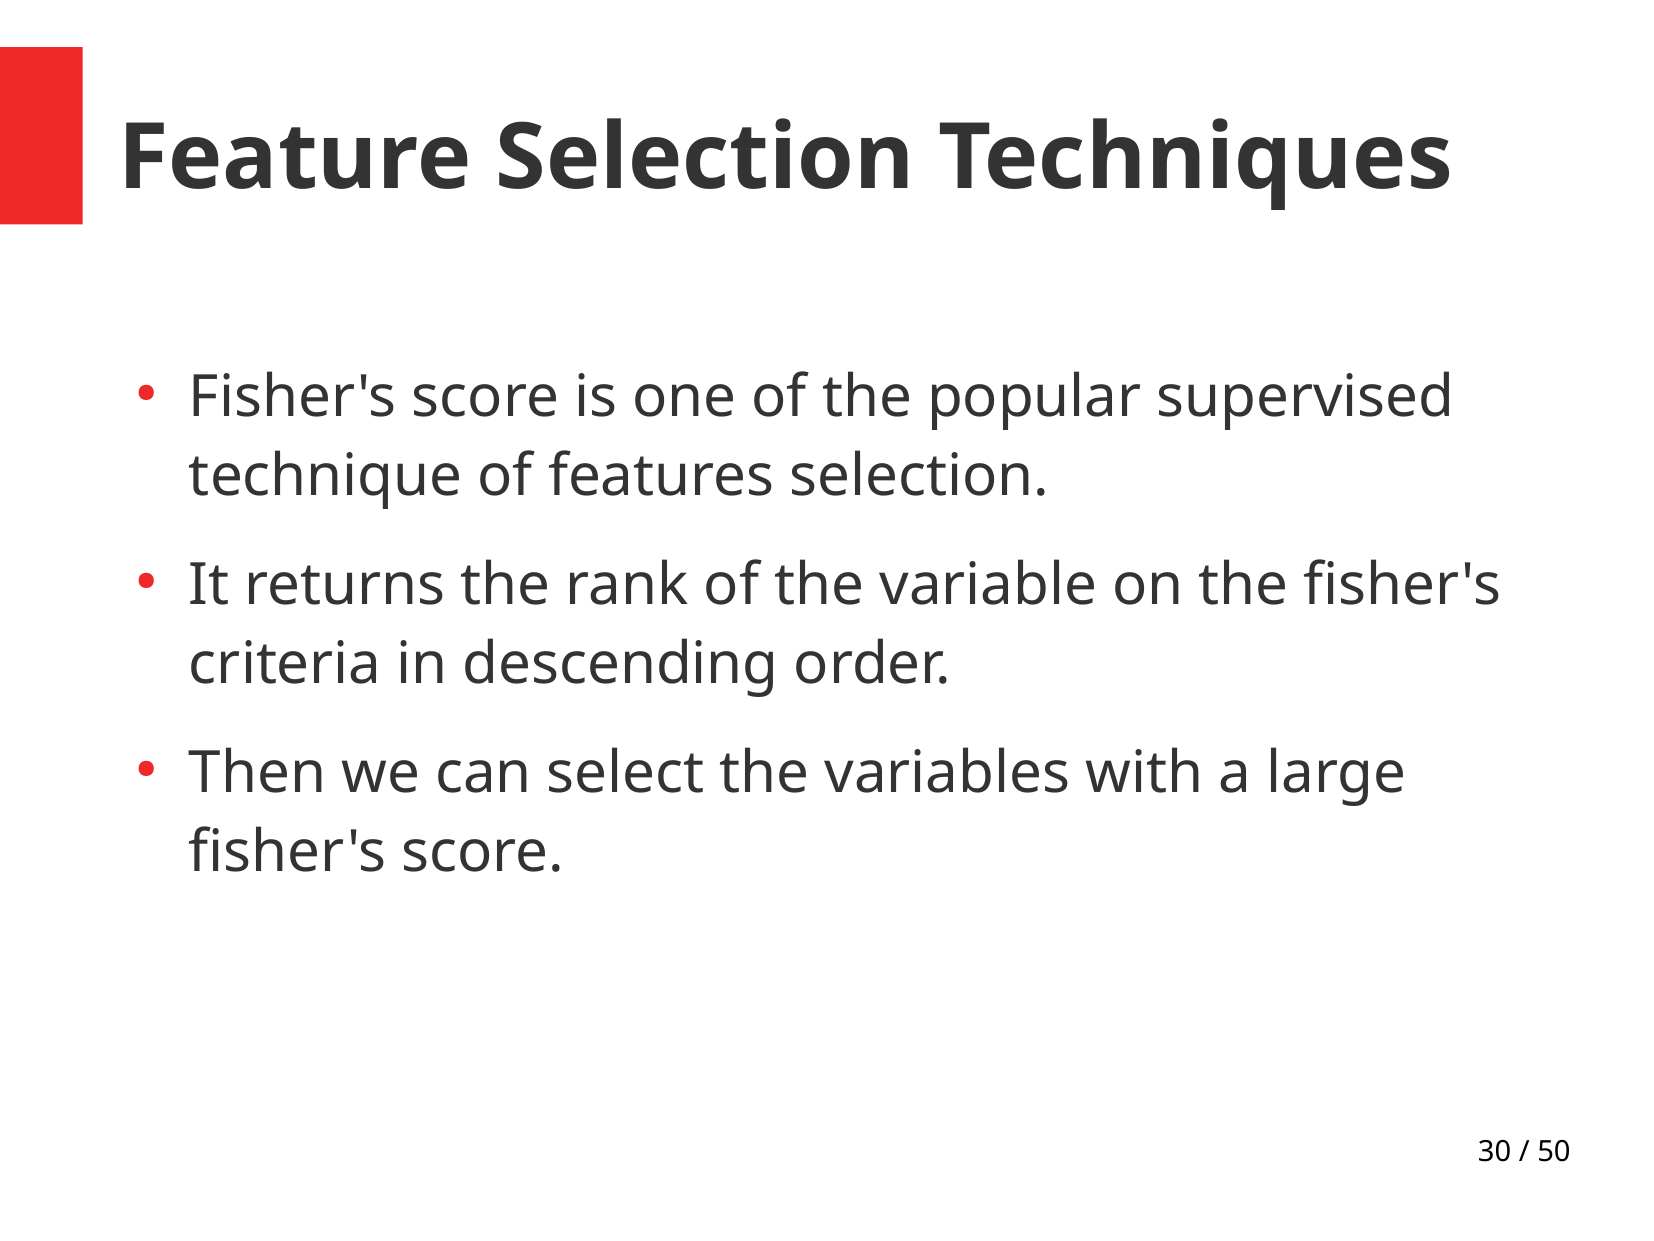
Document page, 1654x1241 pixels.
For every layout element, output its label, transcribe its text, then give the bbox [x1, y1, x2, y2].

list Fisher's score is one of the popular supervised technique of features selection. It returns the rank of the variable on the fisher's criteria in descending order. Then we can select the variables with a large fisher's score. [118, 354, 1536, 1074]
title Feature Selection Techniques [118, 49, 1571, 257]
